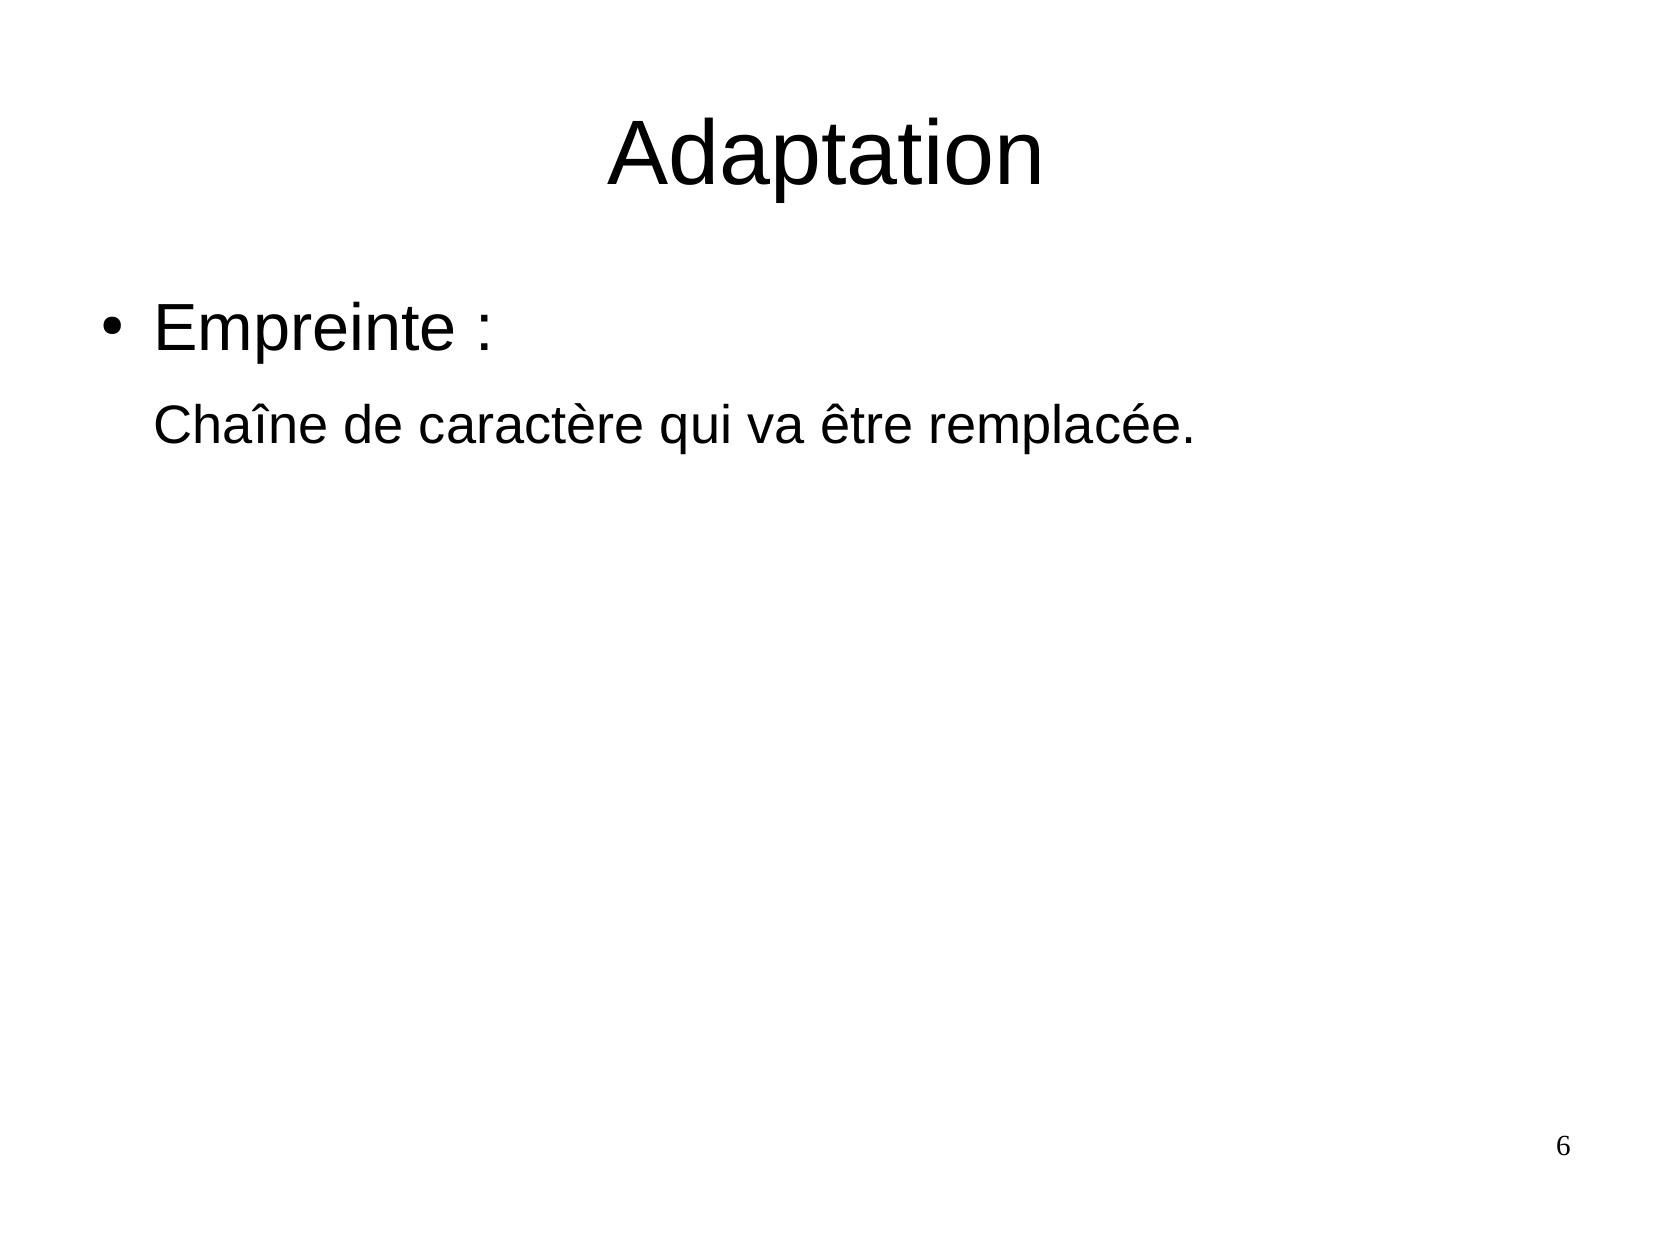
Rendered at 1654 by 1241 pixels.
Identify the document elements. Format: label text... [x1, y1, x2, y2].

title Adaptation [82, 49, 1571, 257]
list Empreinte : Chaîne de caractère qui va être remplacée. [82, 290, 1571, 1010]
